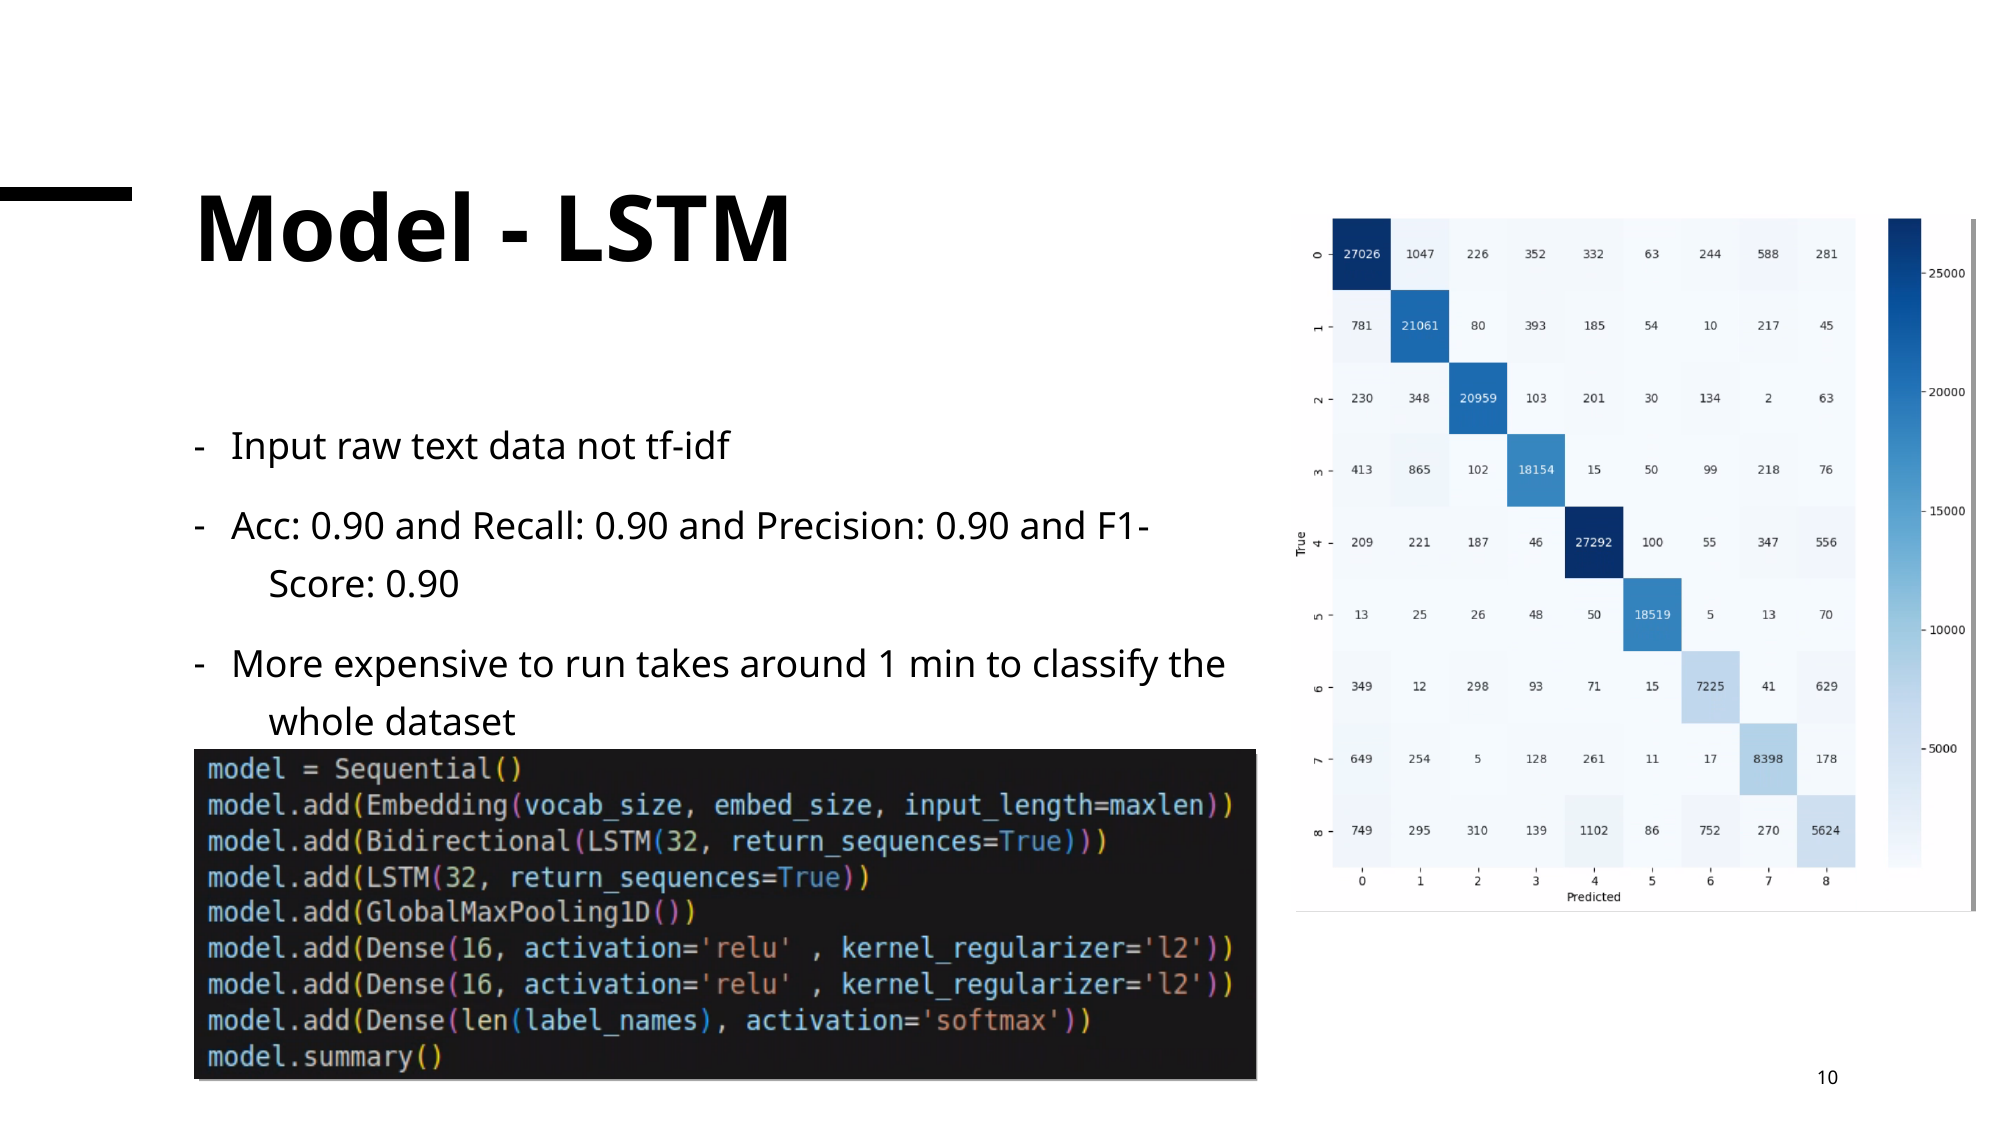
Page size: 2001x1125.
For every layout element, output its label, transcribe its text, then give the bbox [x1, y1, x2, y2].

title Model - LSTM [178, 178, 1807, 392]
picture [1291, 214, 1971, 911]
list Input raw text data not tf-idf Acc: 0.90 and Recall: 0.90 and Precision: 0.90 and F1-Score: 0.90 More expensive to run takes around 1 min to classify the whole dataset [178, 401, 1256, 1032]
picture [194, 749, 1256, 1079]
text_box ‹#› [1801, 1048, 1956, 1109]
